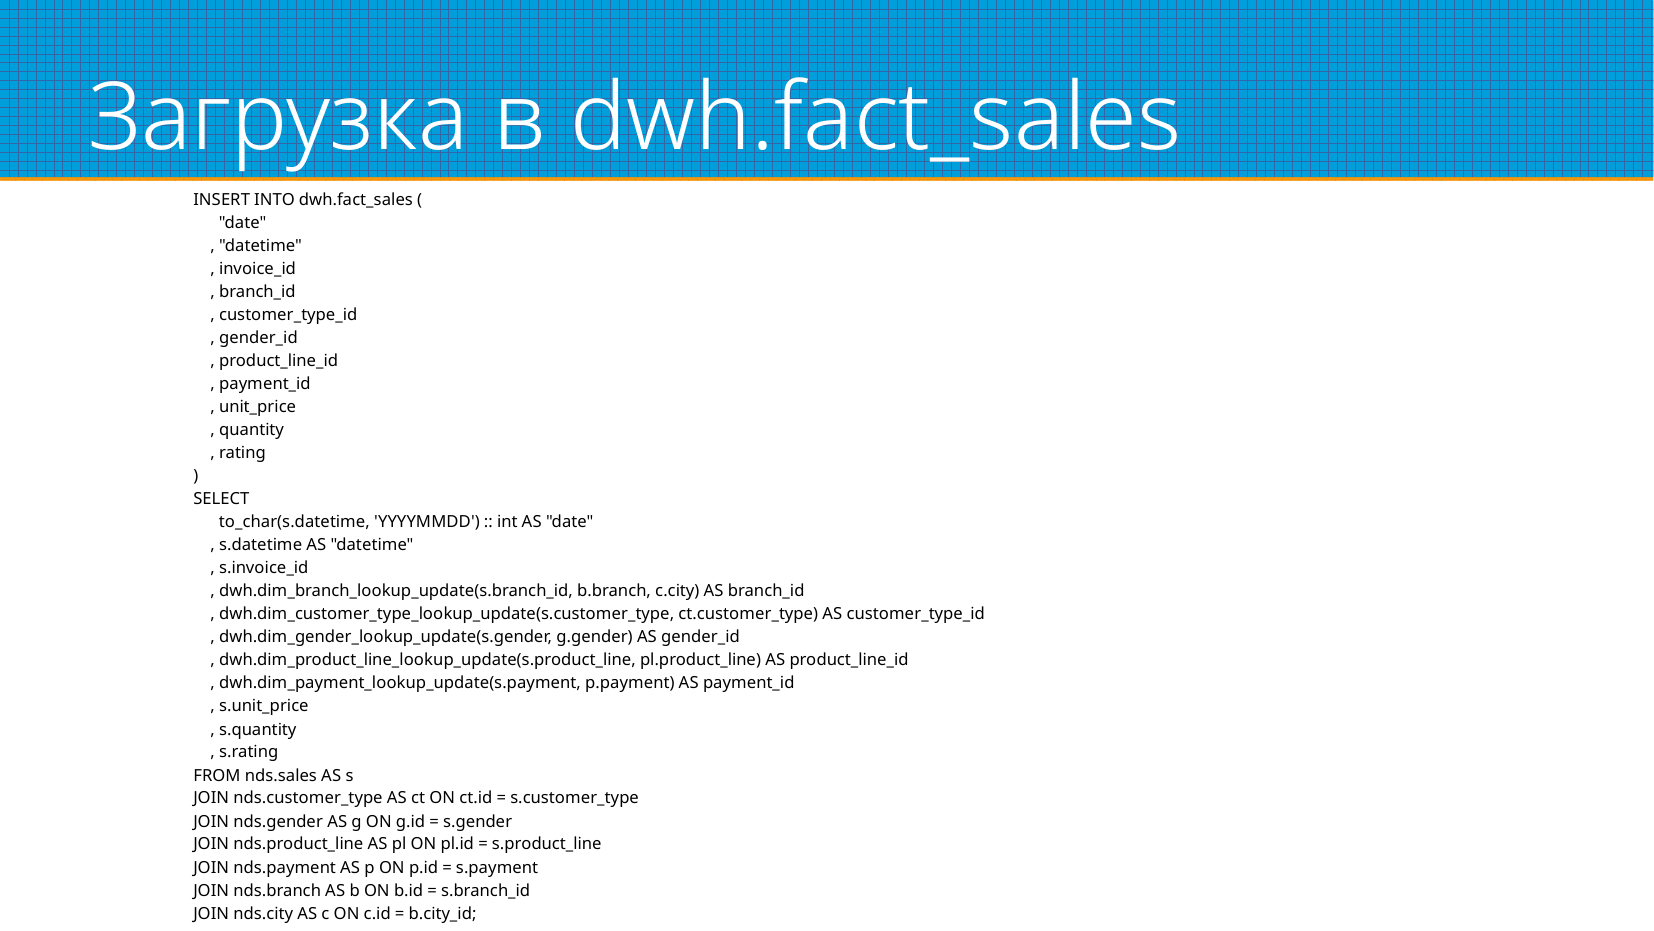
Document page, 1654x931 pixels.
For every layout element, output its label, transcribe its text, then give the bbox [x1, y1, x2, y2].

title Загрузка в dwh.fact_sales [88, 14, 1565, 178]
text_box INSERT INTO dwh.fact_sales ( "date" , "datetime" , invoice_id , branch_id , customer_type_id , gender_id , product_line_id , payment_id , unit_price , quantity , rating ) SELECT to_char(s.datetime, 'YYYYMMDD') :: int AS "date" , s.datetime AS "datetime" , s.invoice_id , dwh.dim_branch_lookup_update(s.branch_id, b.branch, c.city) AS branch_id , dwh.dim_customer_type_lookup_update(s.customer_type, ct.customer_type) AS customer_type_id , dwh.dim_gender_lookup_update(s.gender, g.gender) AS gender_id , dwh.dim_product_line_lookup_update(s.product_line, pl.product_line) AS product_line_id , dwh.dim_payment_lookup_update(s.payment, p.payment) AS payment_id , s.unit_price , s.quantity , s.rating FROM nds.sales AS s JOIN nds.customer_type AS ct ON ct.id = s.customer_type JOIN nds.gender AS g ON g.id = s.gender JOIN nds.product_line AS pl ON pl.id = s.product_line JOIN nds.payment AS p ON p.id = s.payment JOIN nds.branch AS b ON b.id = s.branch_id JOIN nds.city AS c ON c.id = b.city_id; [187, 181, 1313, 931]
